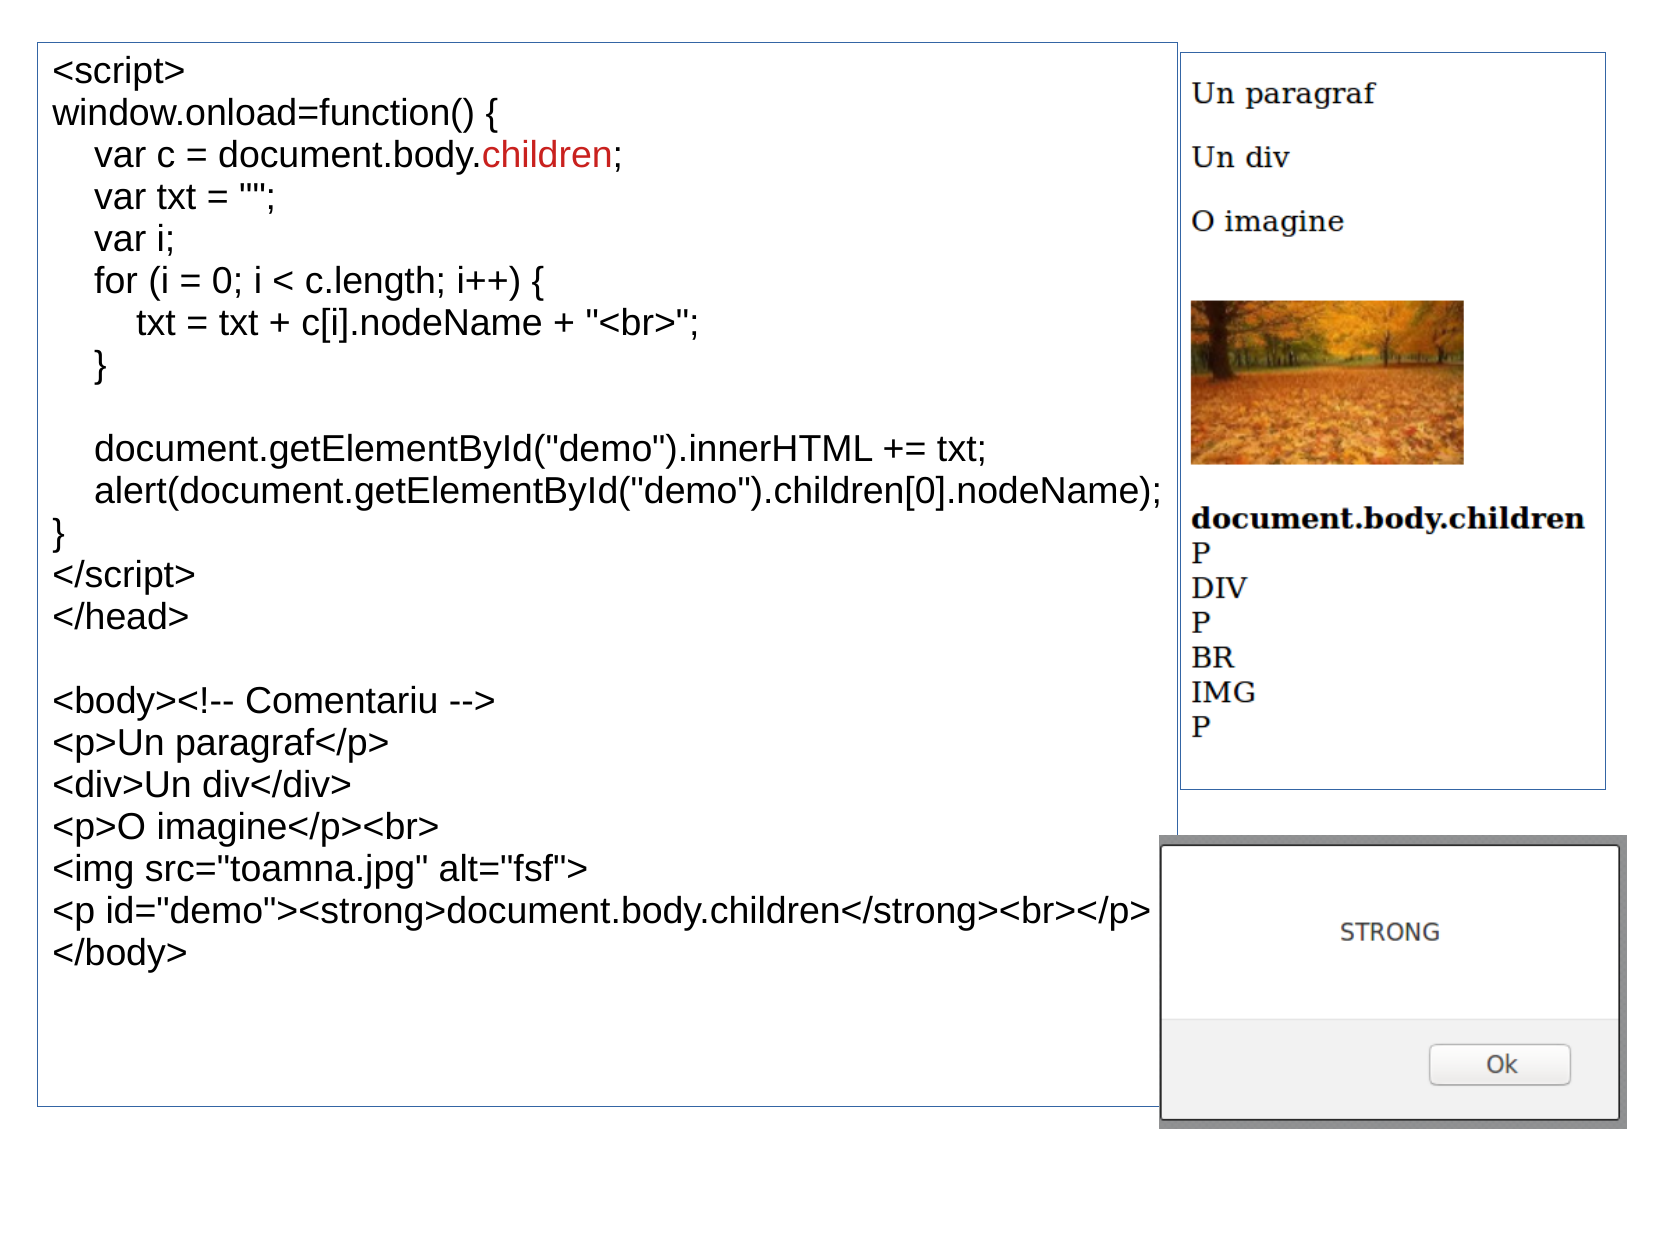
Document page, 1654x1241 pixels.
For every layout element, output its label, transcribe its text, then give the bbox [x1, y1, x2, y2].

picture [1180, 52, 1606, 790]
picture [1159, 835, 1627, 1129]
text_box <script> window.onload=function() { var c = document.body.children; var txt = ""; var i; for (i = 0; i < c.length; i++) { txt = txt + c[i].nodeName + "<br>"; } document.getElementById("demo").innerHTML += txt; alert(document.getElementById("demo").children[0].nodeName); } </script> </head> <body><!-- Comentariu --> <p>Un paragraf</p> <div>Un div</div> <p>O imagine</p><br> <img src="toamna.jpg" alt="fsf"> <p id="demo"><strong>document.body.children</strong><br></p> </body> [37, 42, 1178, 1107]
